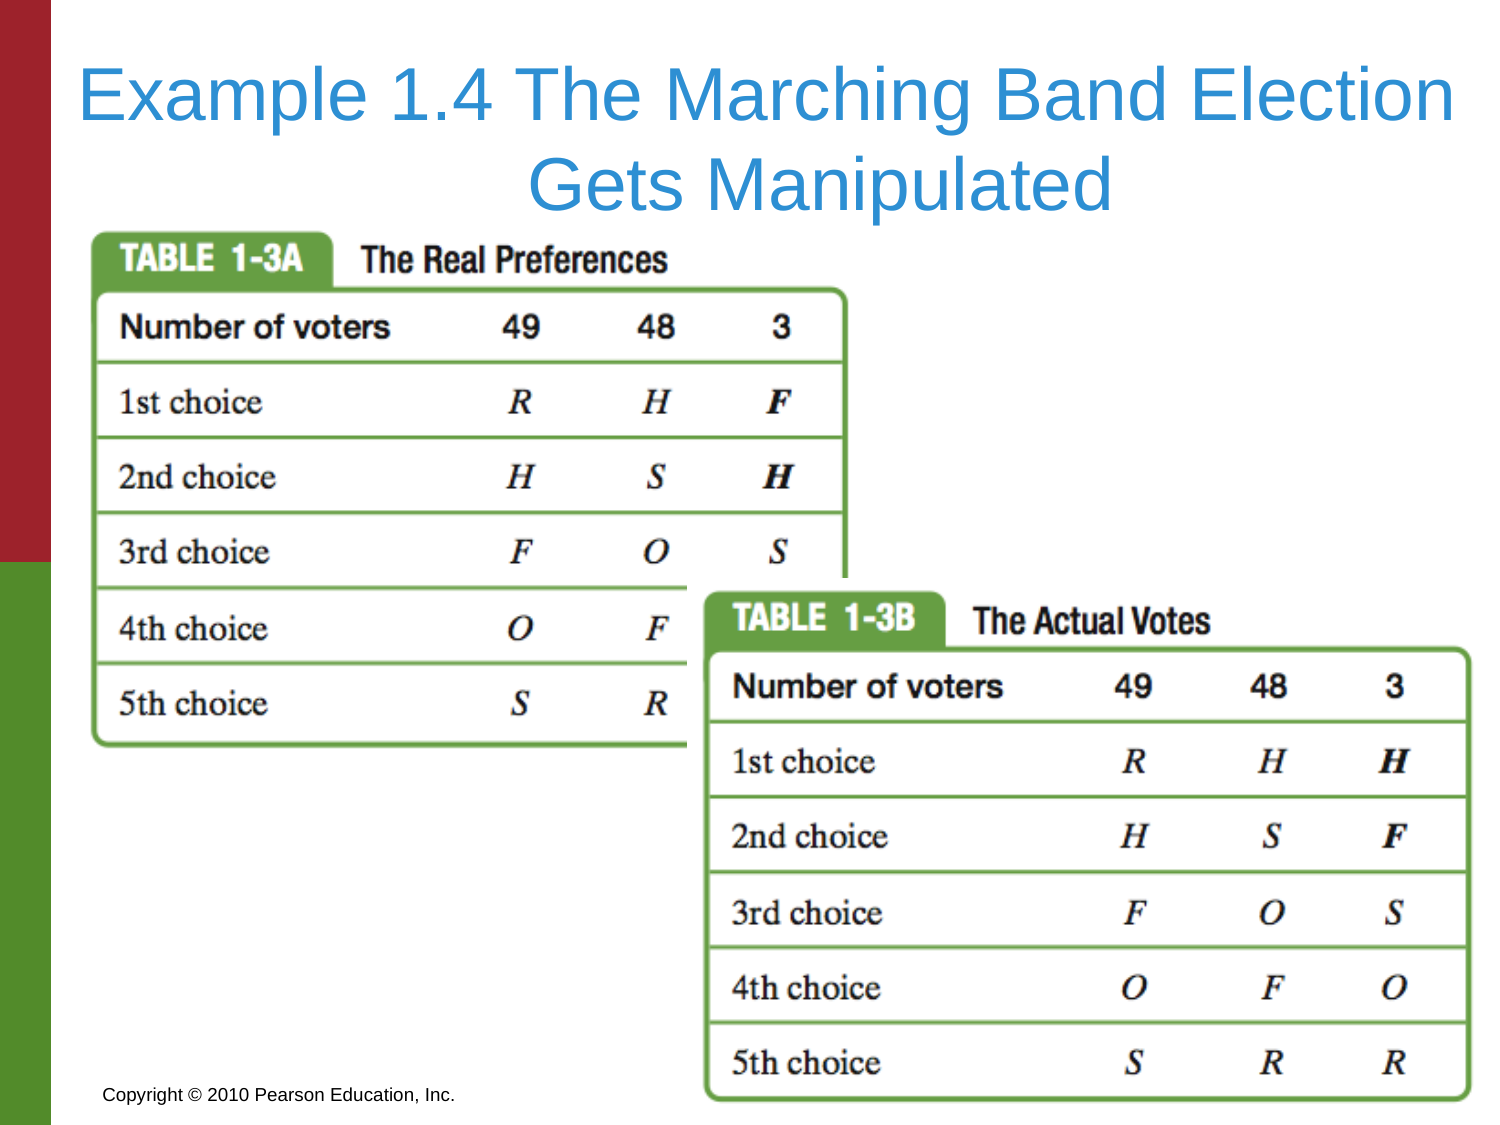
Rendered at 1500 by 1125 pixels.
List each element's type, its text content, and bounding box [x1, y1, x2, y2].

picture [75, 224, 1488, 1113]
text_box Example 1.4 The Marching Band Election Gets Manipulated [62, 37, 1475, 233]
